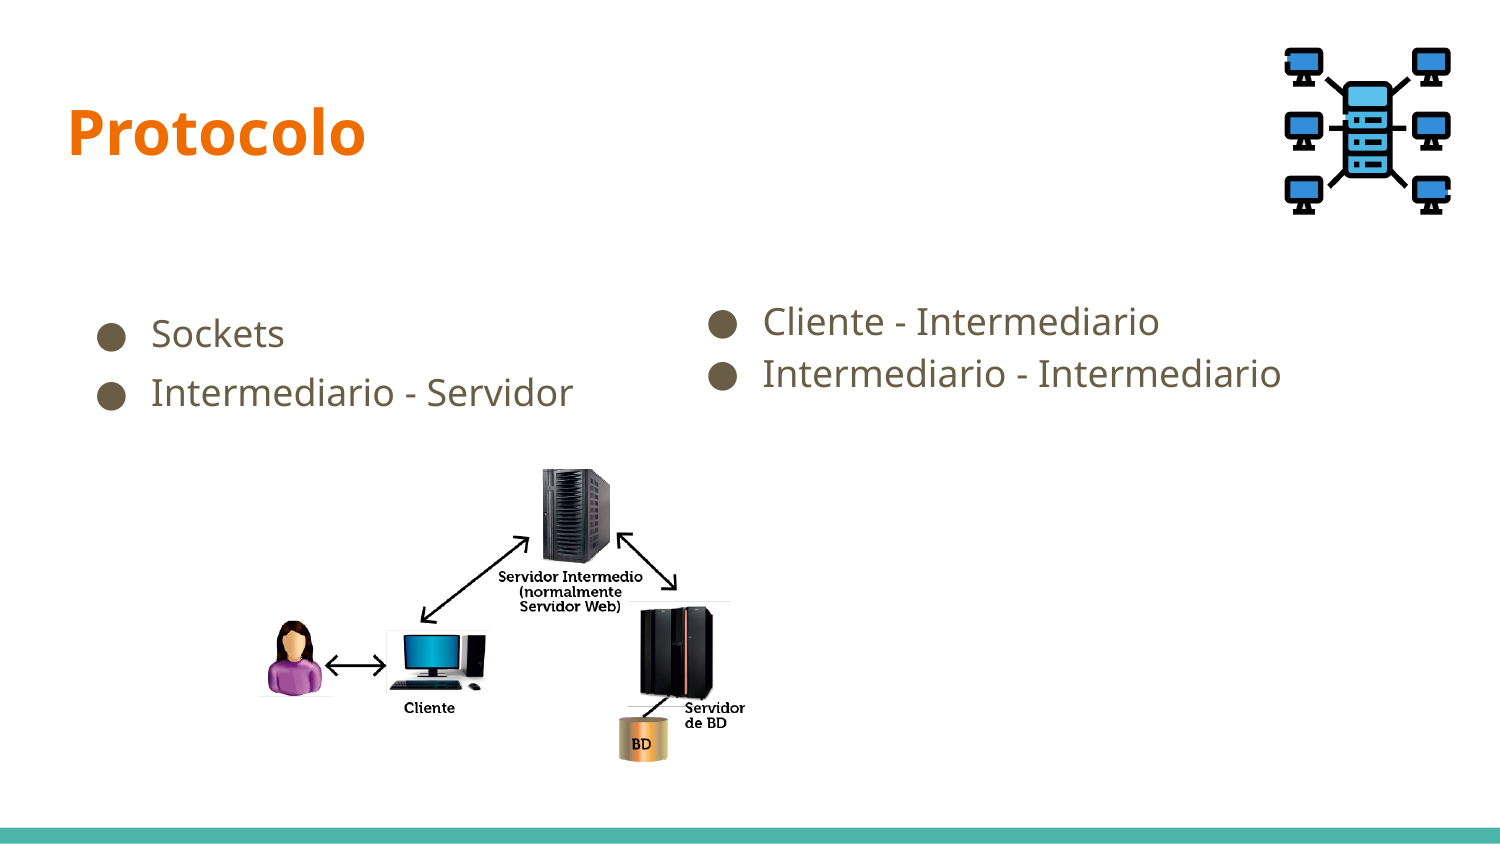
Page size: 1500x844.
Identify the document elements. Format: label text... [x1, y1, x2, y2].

picture [1279, 42, 1456, 220]
list Sockets Intermediario - Servidor [61, 284, 673, 479]
text_box Cliente - Intermediario Intermediario - Intermediario [672, 276, 1346, 462]
picture [227, 469, 792, 764]
title Protocolo [51, 72, 1279, 189]
